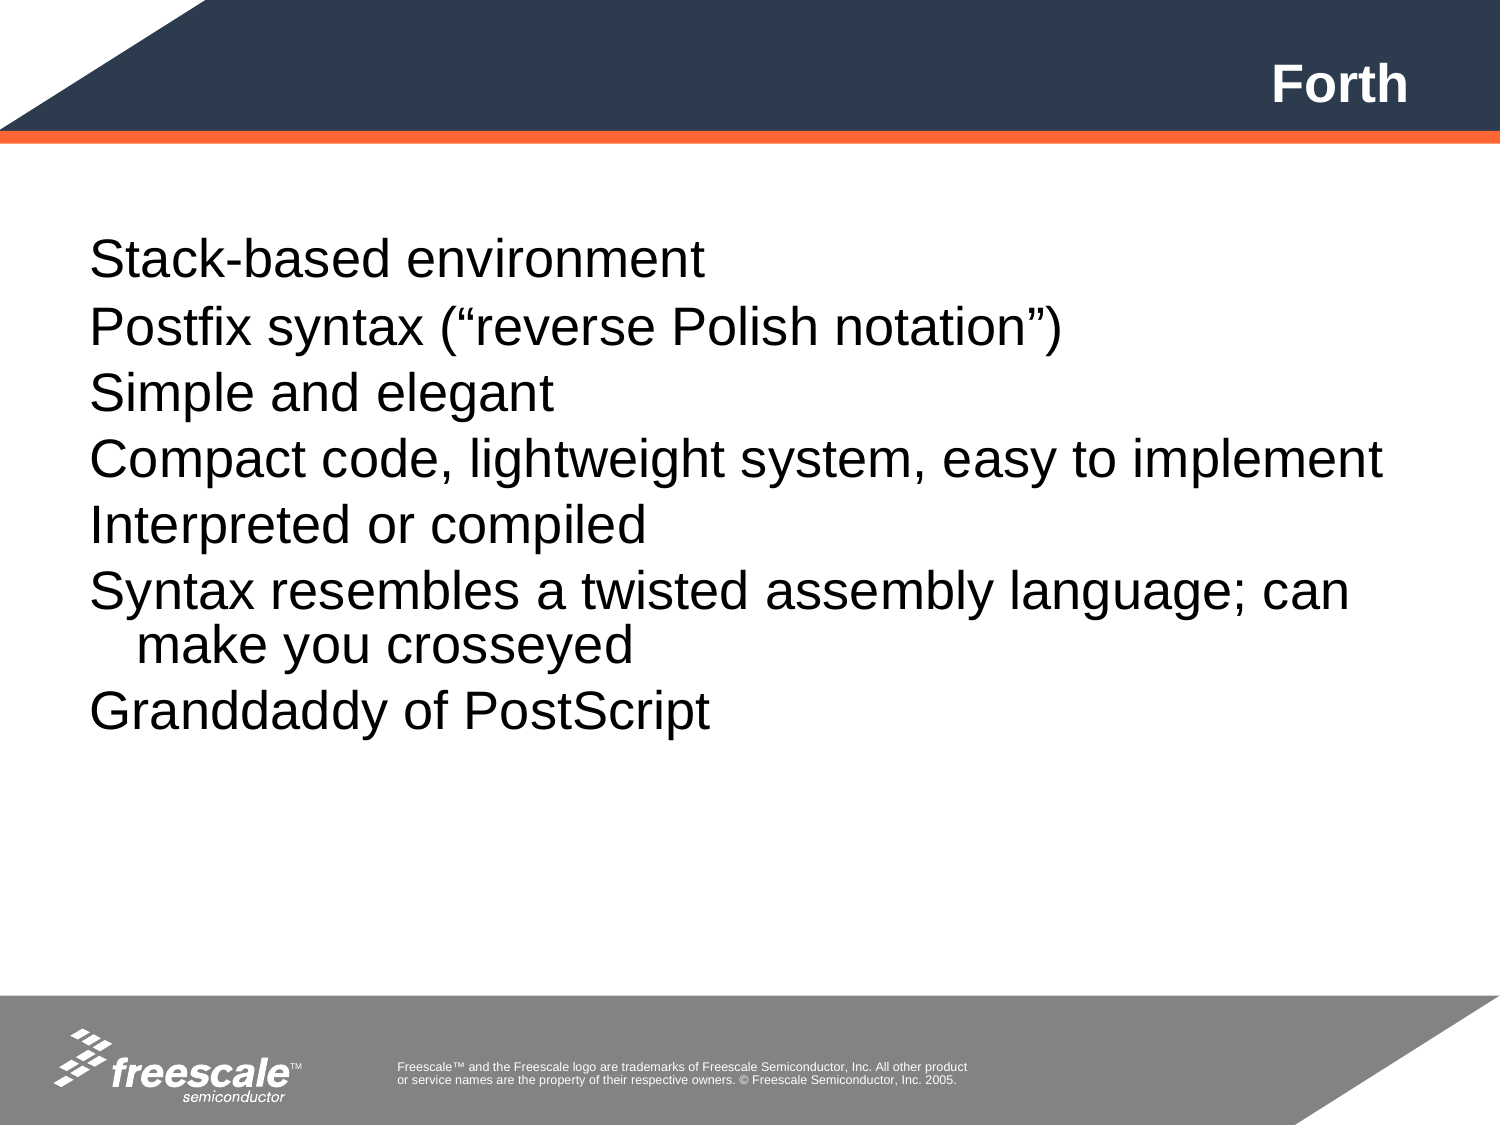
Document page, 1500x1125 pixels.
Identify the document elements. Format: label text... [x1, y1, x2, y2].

title Forth [75, 27, 1426, 146]
list Stack-based environment Postfix syntax (“reverse Polish notation”) Simple and elegant Compact code, lightweight system, easy to implement Interpreted or compiled Syntax resembles a twisted assembly language; can make you crosseyed Granddaddy of PostScript [75, 224, 1426, 841]
